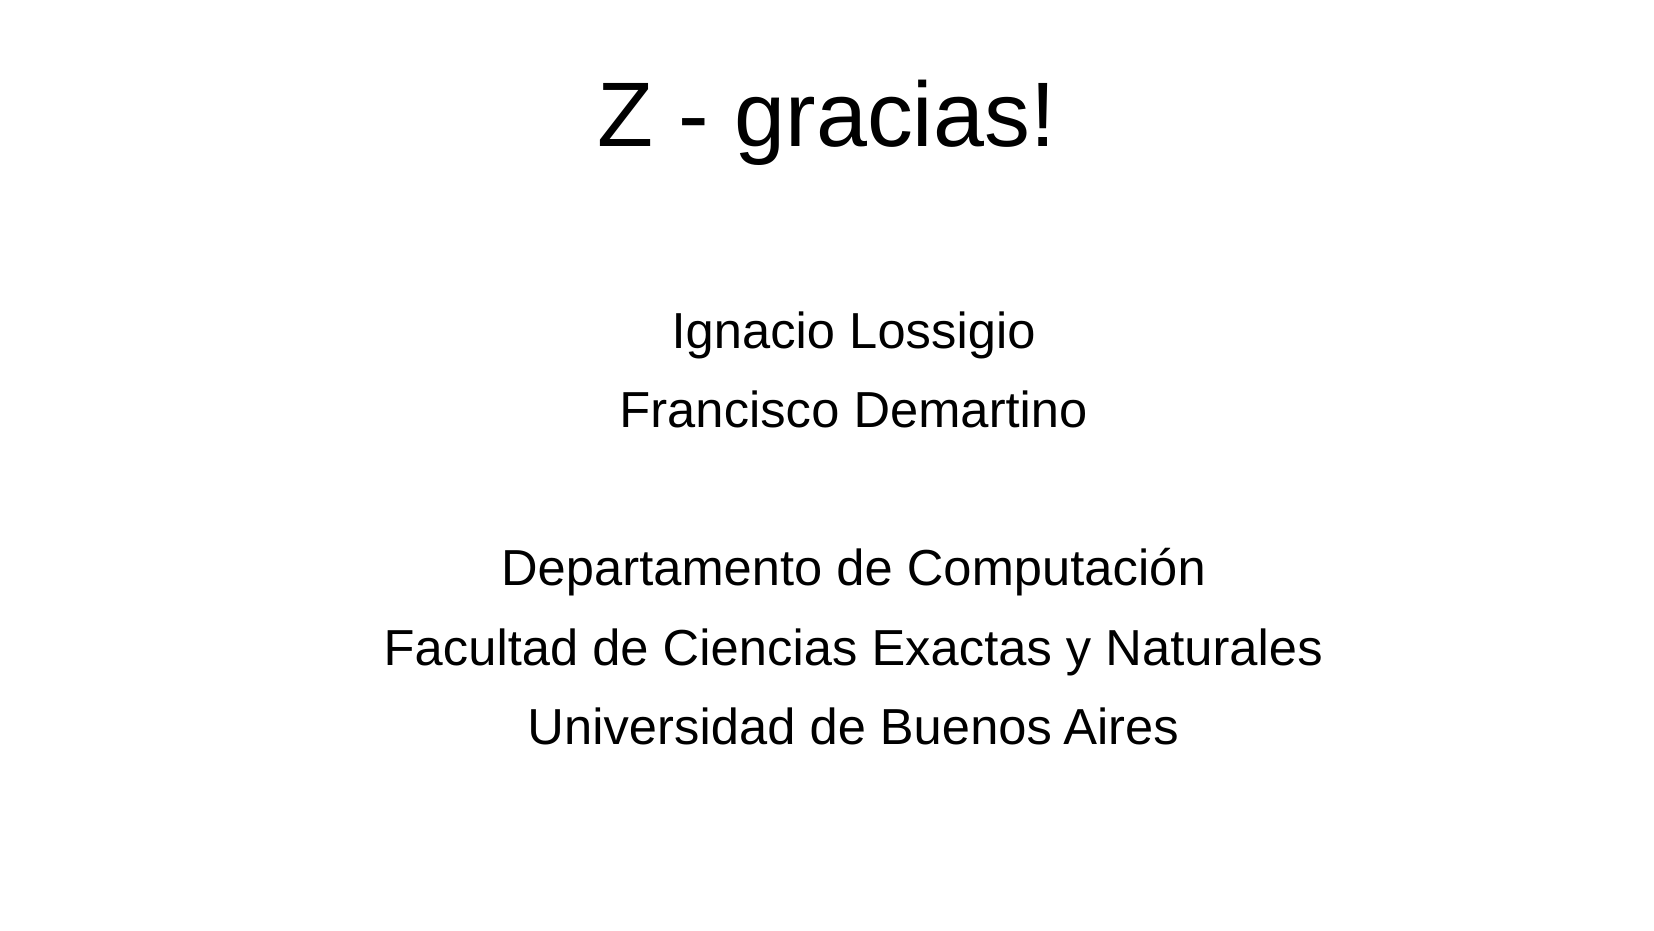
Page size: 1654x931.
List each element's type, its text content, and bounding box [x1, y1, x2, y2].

list Ignacio Lossigio Francisco Demartino Departamento de Computación Facultad de Ciencias Exactas y Naturales Universidad de Buenos Aires [82, 300, 1571, 758]
title Z - gracias! [82, 37, 1571, 193]
